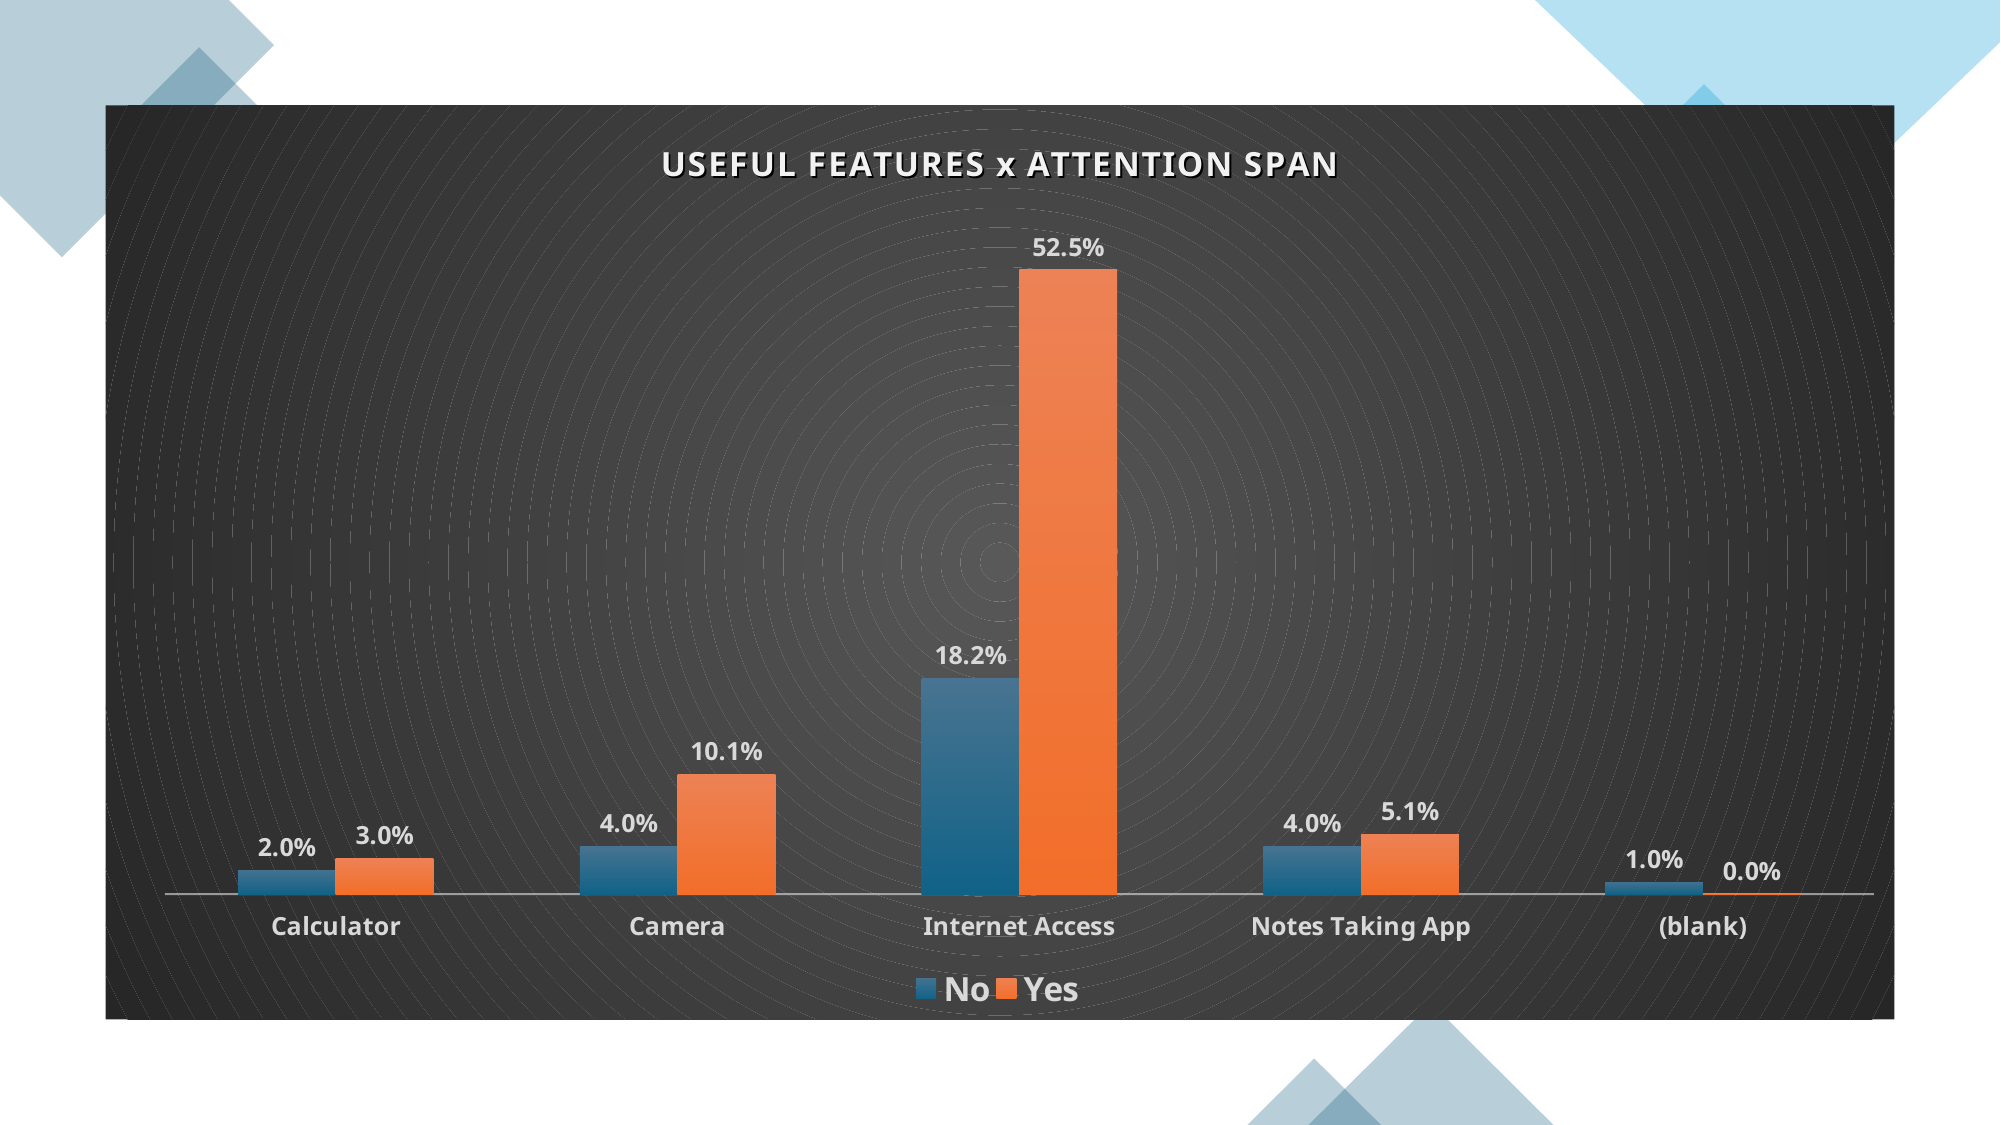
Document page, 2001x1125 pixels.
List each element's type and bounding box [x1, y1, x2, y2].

chart [105, 105, 1895, 1020]
text_box [0, 0, 2000, 1125]
